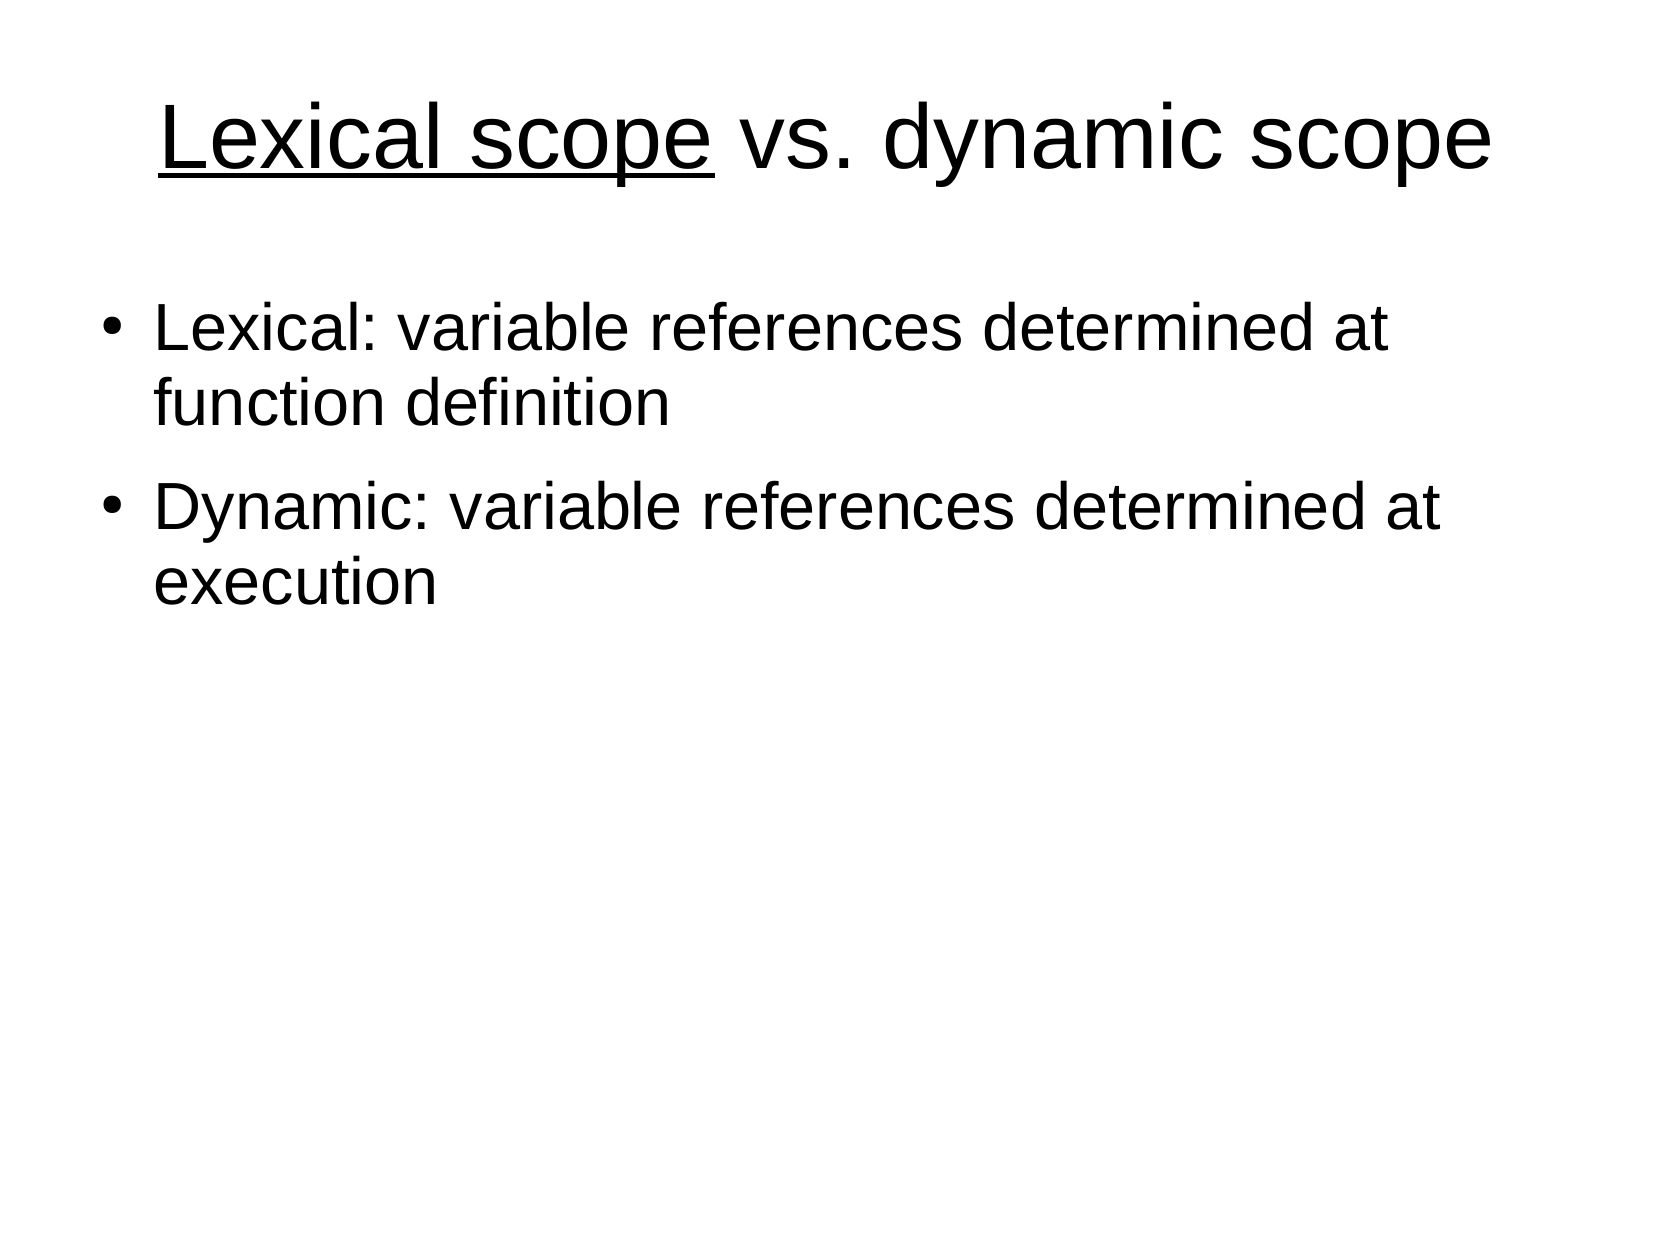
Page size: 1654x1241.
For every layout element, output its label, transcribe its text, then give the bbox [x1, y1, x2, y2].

list Lexical: variable references determined at function definition Dynamic: variable references determined at execution [82, 290, 1571, 1010]
title Lexical scope vs. dynamic scope [82, 32, 1571, 241]
